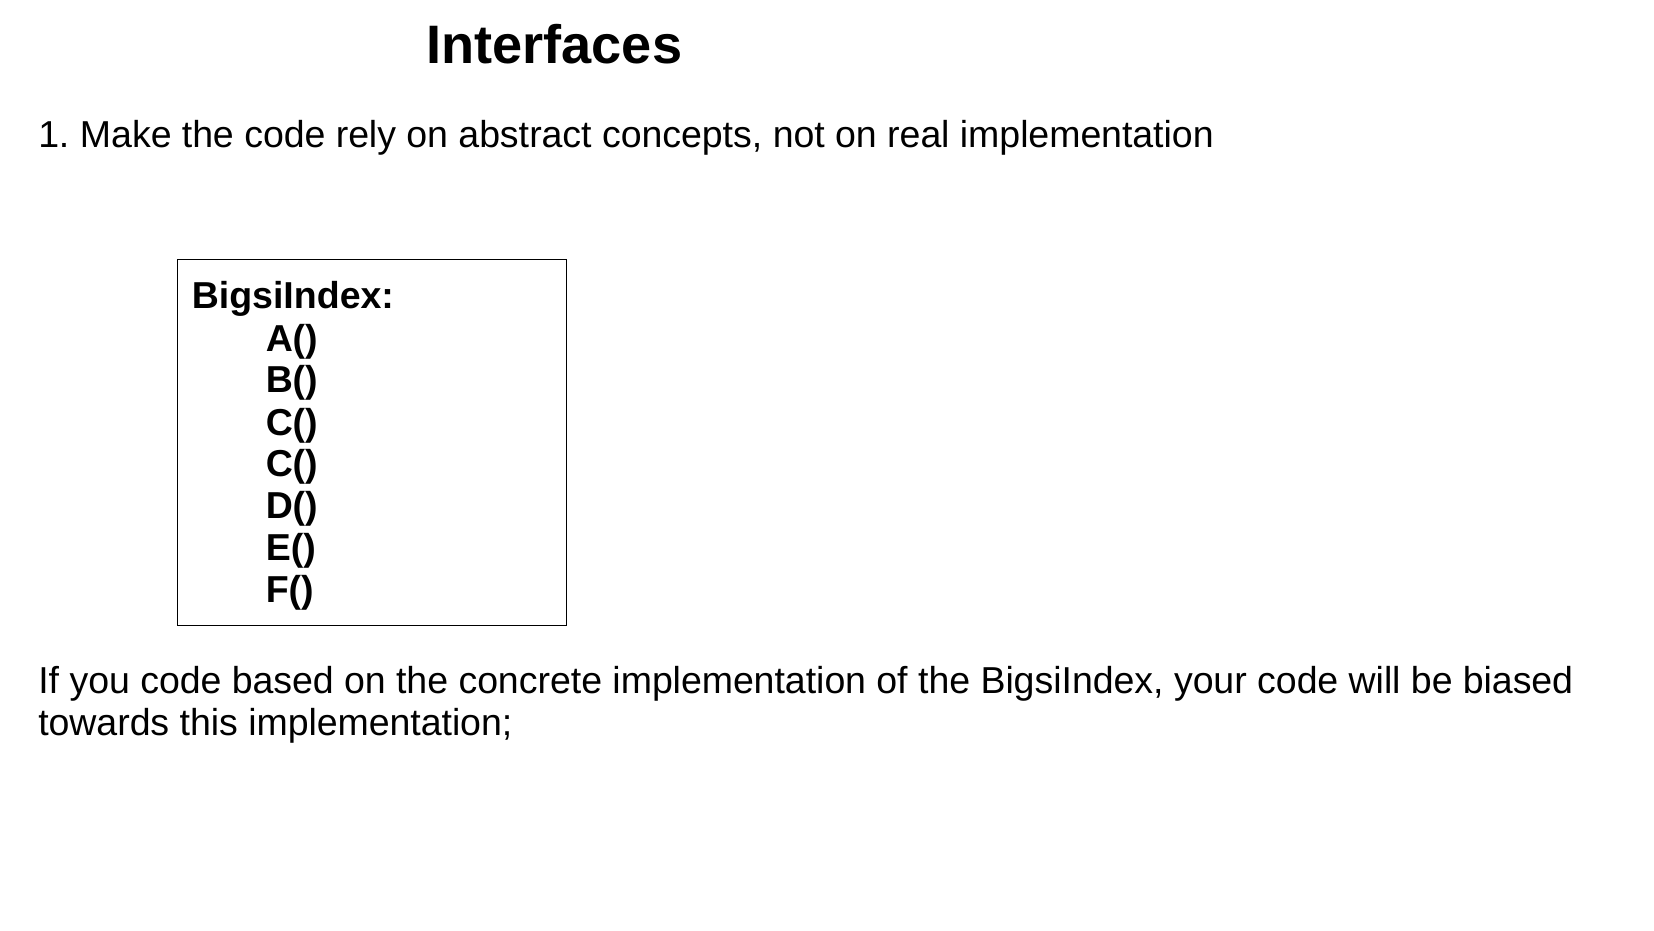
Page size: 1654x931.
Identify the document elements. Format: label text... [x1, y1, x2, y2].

text_box BigsiIndex: A() B() C() C() D() E() F() [177, 259, 567, 626]
text_box Interfaces [411, 7, 698, 83]
text_box 1. Make the code rely on abstract concepts, not on real implementation If you code based on the concrete implementation of the BigsiIndex, your code will be biased towards this implementation; [23, 106, 1607, 751]
